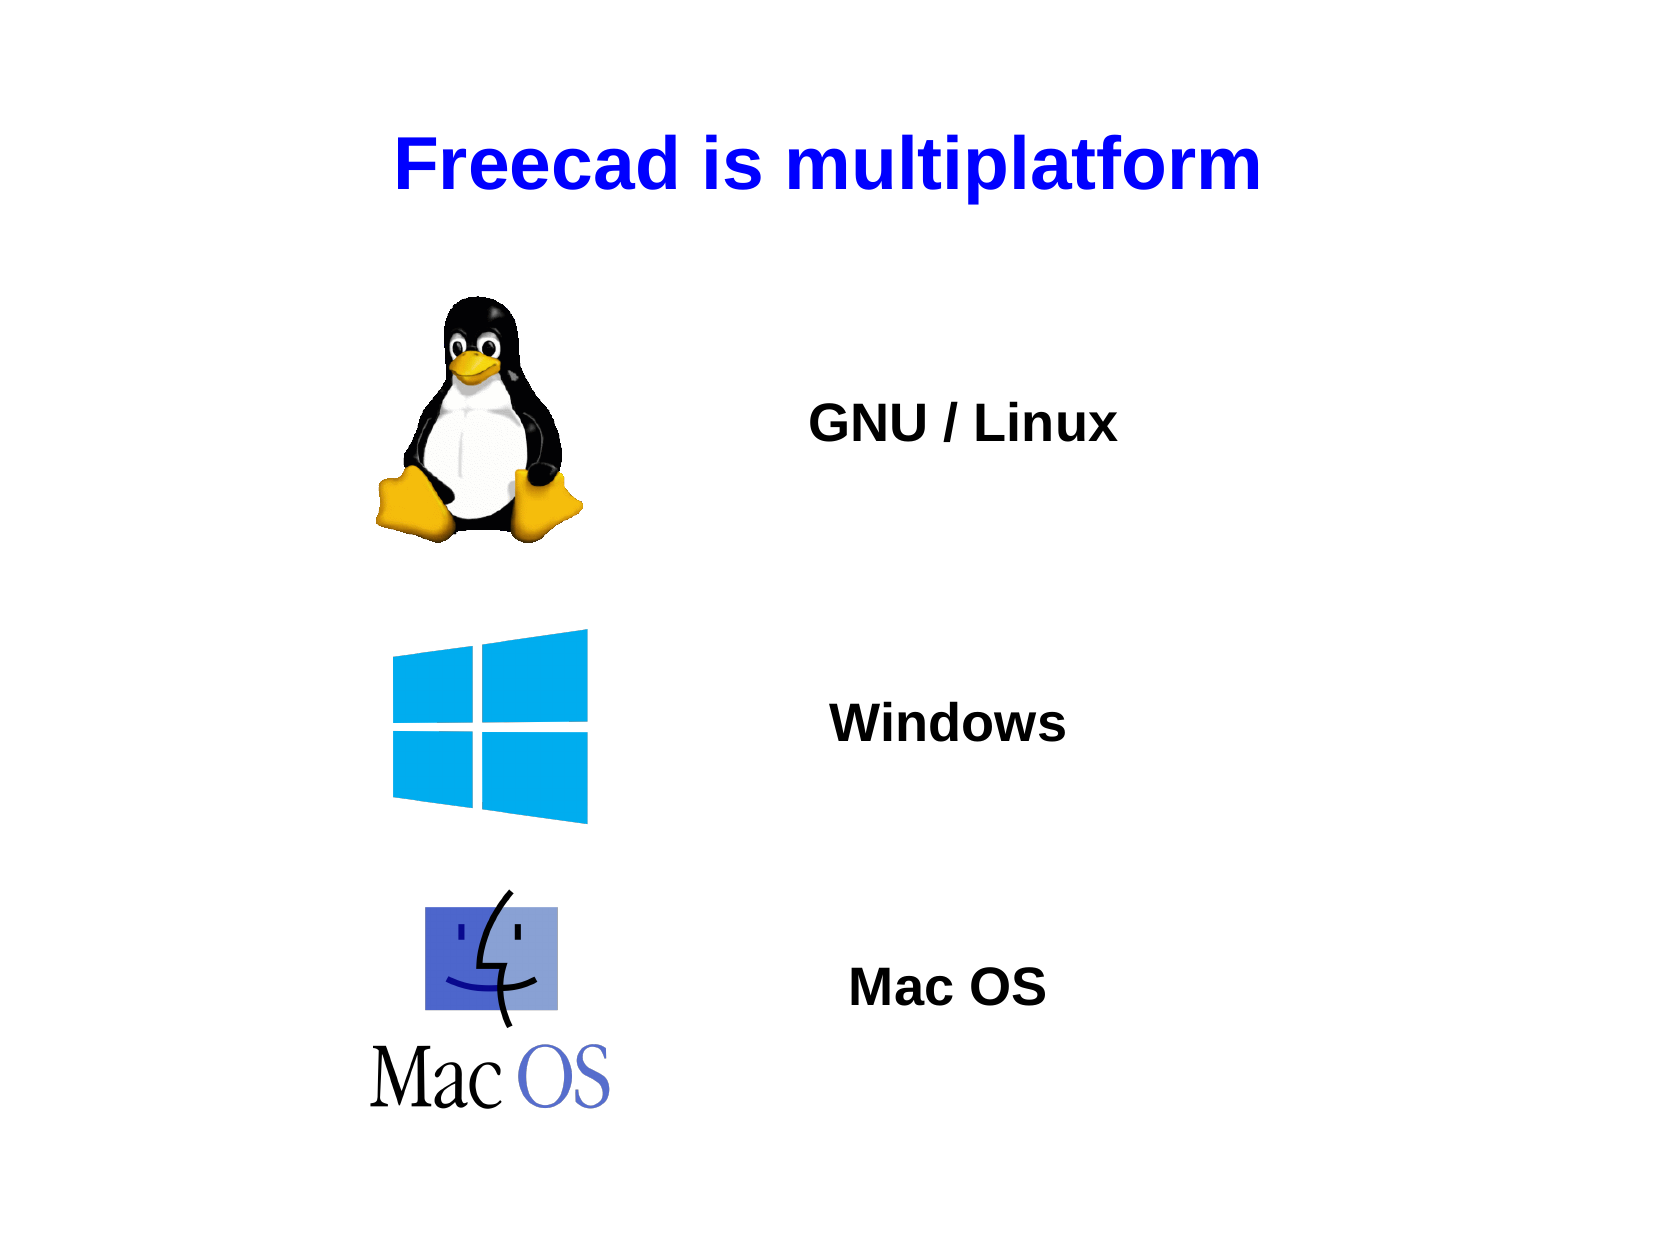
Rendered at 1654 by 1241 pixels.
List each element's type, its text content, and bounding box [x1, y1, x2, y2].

title Windows [678, 680, 1219, 766]
picture [369, 289, 589, 549]
title GNU / Linux [693, 380, 1234, 466]
picture [345, 873, 634, 1126]
title Freecad is multiplatform [119, 102, 1560, 226]
picture [393, 629, 589, 826]
title Mac OS [678, 945, 1219, 1030]
